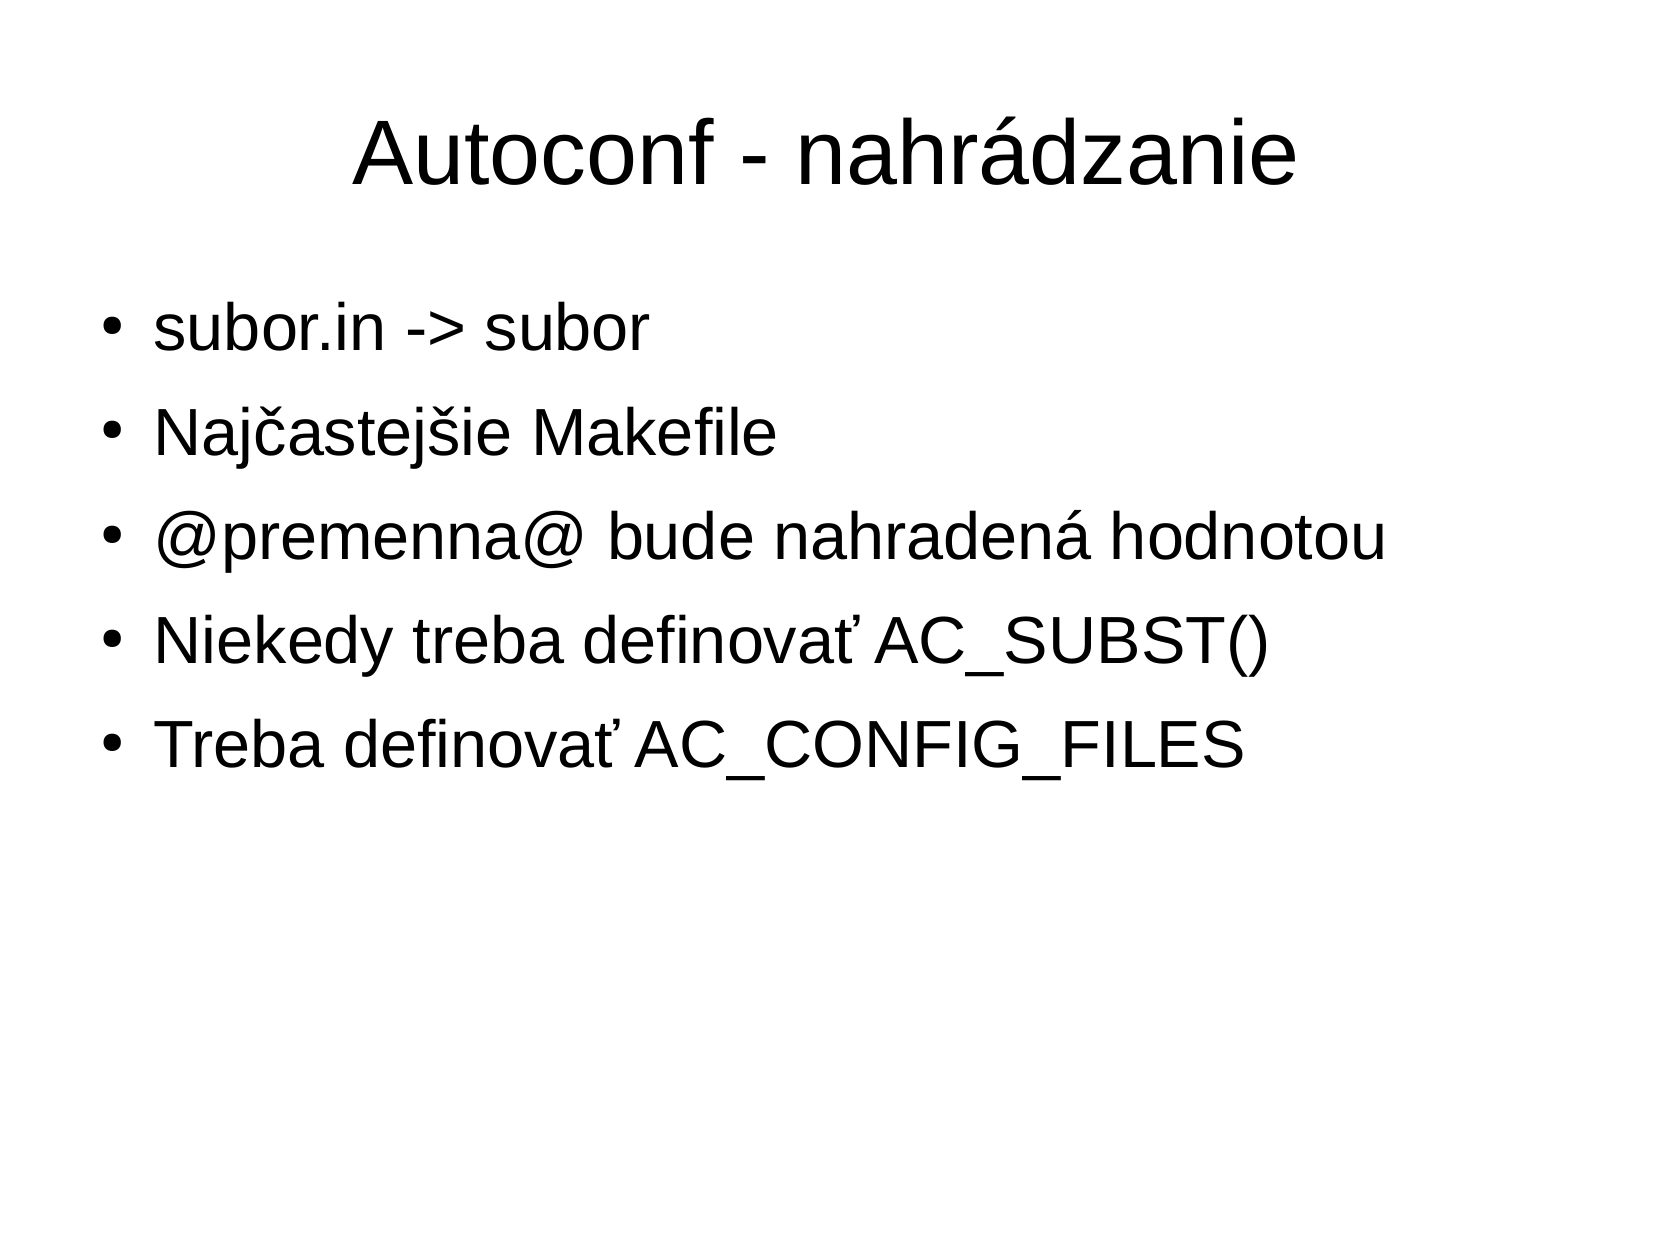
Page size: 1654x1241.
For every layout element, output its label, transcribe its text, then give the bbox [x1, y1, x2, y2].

list subor.in -> subor Najčastejšie Makefile @premenna@ bude nahradená hodnotou Niekedy treba definovať AC_SUBST() Treba definovať AC_CONFIG_FILES [82, 290, 1538, 1010]
title Autoconf - nahrádzanie [82, 49, 1571, 257]
